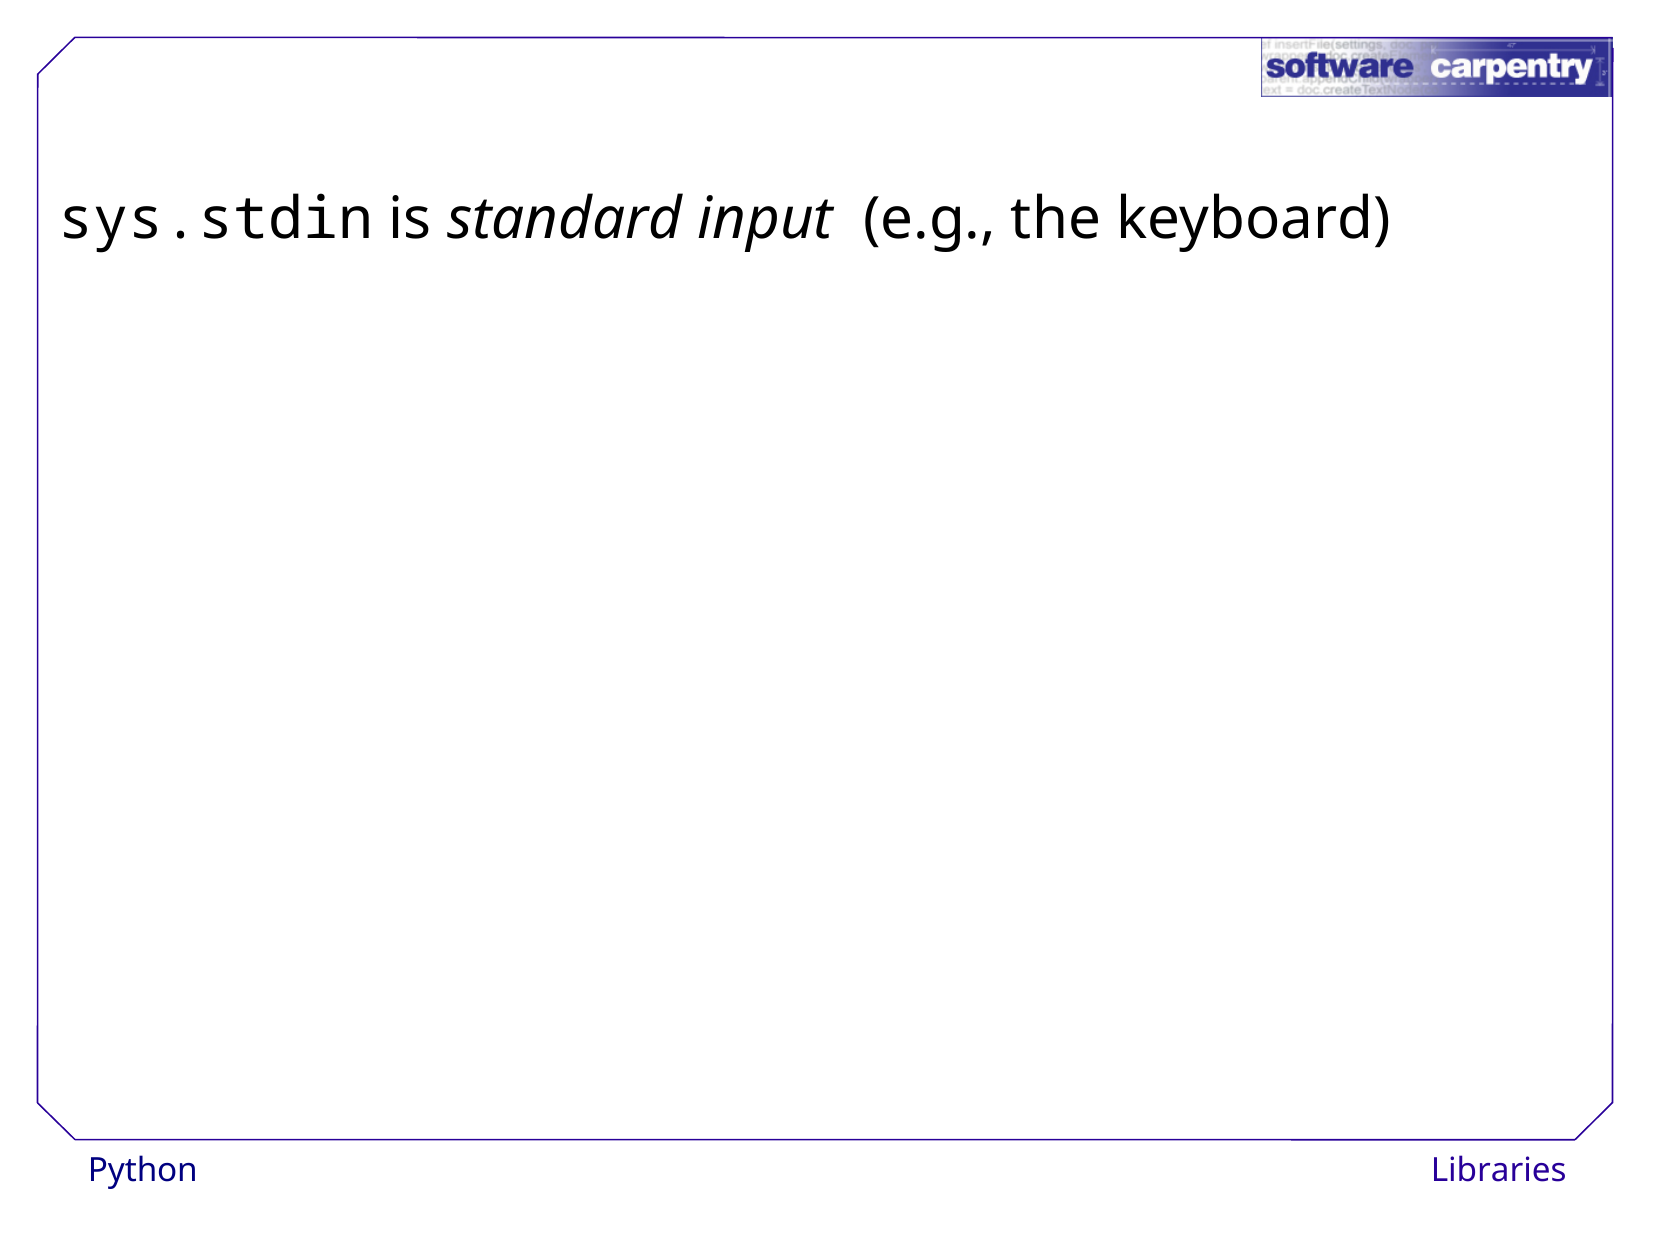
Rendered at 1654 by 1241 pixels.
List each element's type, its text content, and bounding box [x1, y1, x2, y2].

picture [1261, 39, 1613, 97]
text_box sys.stdin is standard input (e.g., the keyboard) [43, 138, 1556, 259]
